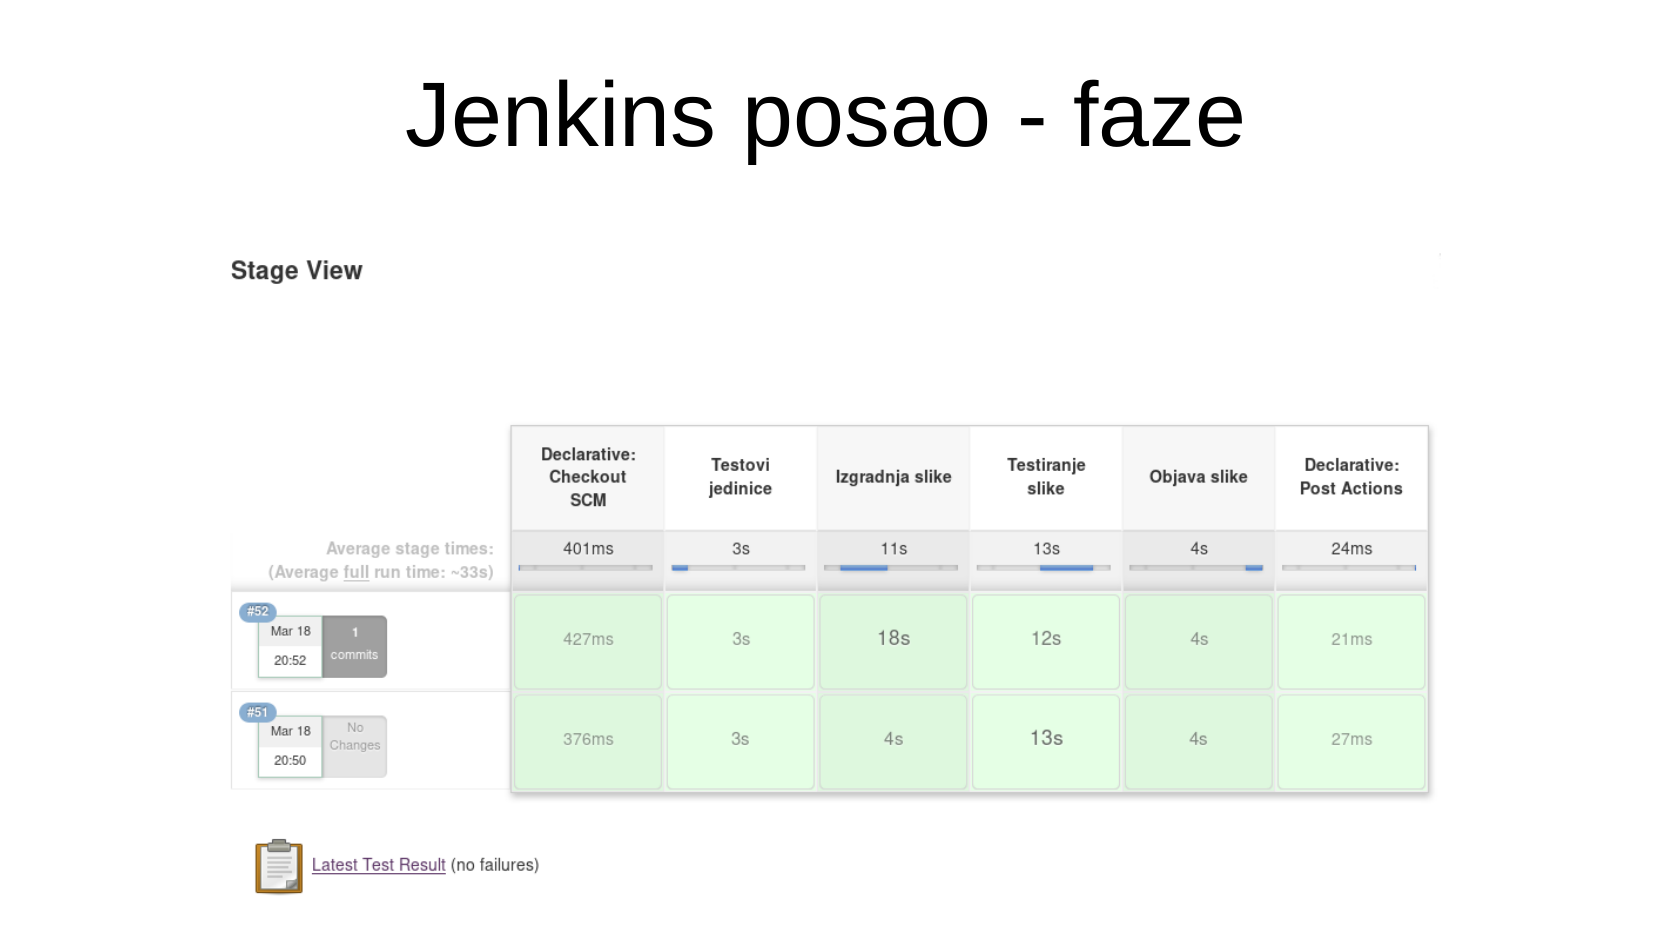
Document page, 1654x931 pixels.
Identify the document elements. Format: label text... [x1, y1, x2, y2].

title Jenkins posao - faze [82, 37, 1571, 193]
picture [211, 244, 1442, 912]
